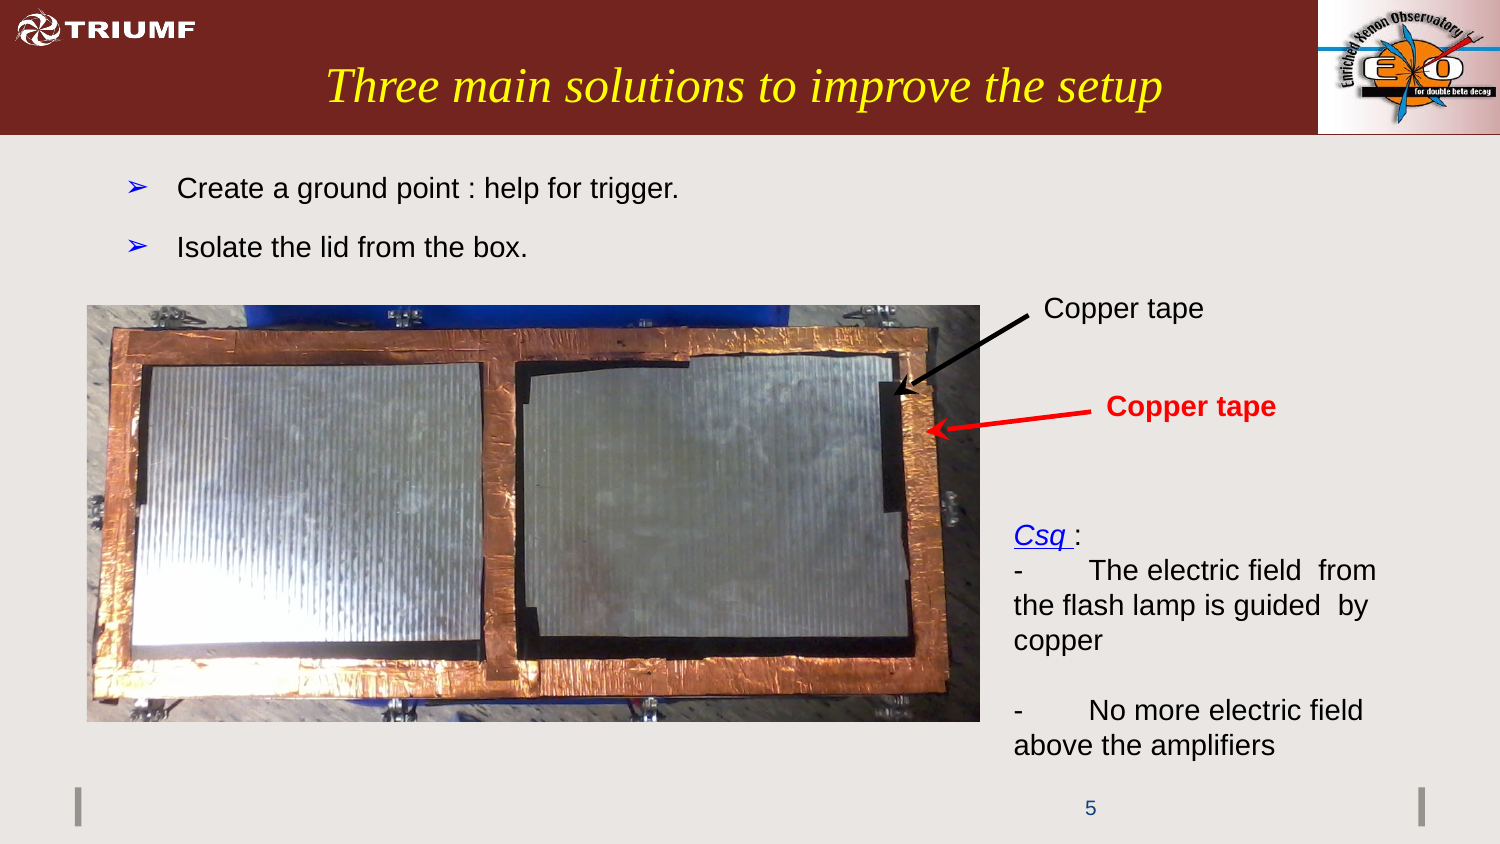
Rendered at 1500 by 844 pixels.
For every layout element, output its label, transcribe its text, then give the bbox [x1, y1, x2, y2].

slide_number <number> [1070, 787, 1419, 844]
picture [86, 305, 999, 722]
text_box Copper tape [1091, 372, 1304, 431]
text_box Csq : - The electric field from the flash lamp is guided by copper - No more electric field above the amplifiers [998, 501, 1419, 762]
text_box Create a ground point : help for trigger. [86, 157, 822, 216]
text_box Three main solutions to improve the setup [310, 32, 1190, 134]
text_box Isolate the lid from the box. [86, 216, 688, 275]
text_box Copper tape [1028, 274, 1255, 334]
picture [1318, 0, 1500, 134]
picture [15, 8, 195, 46]
